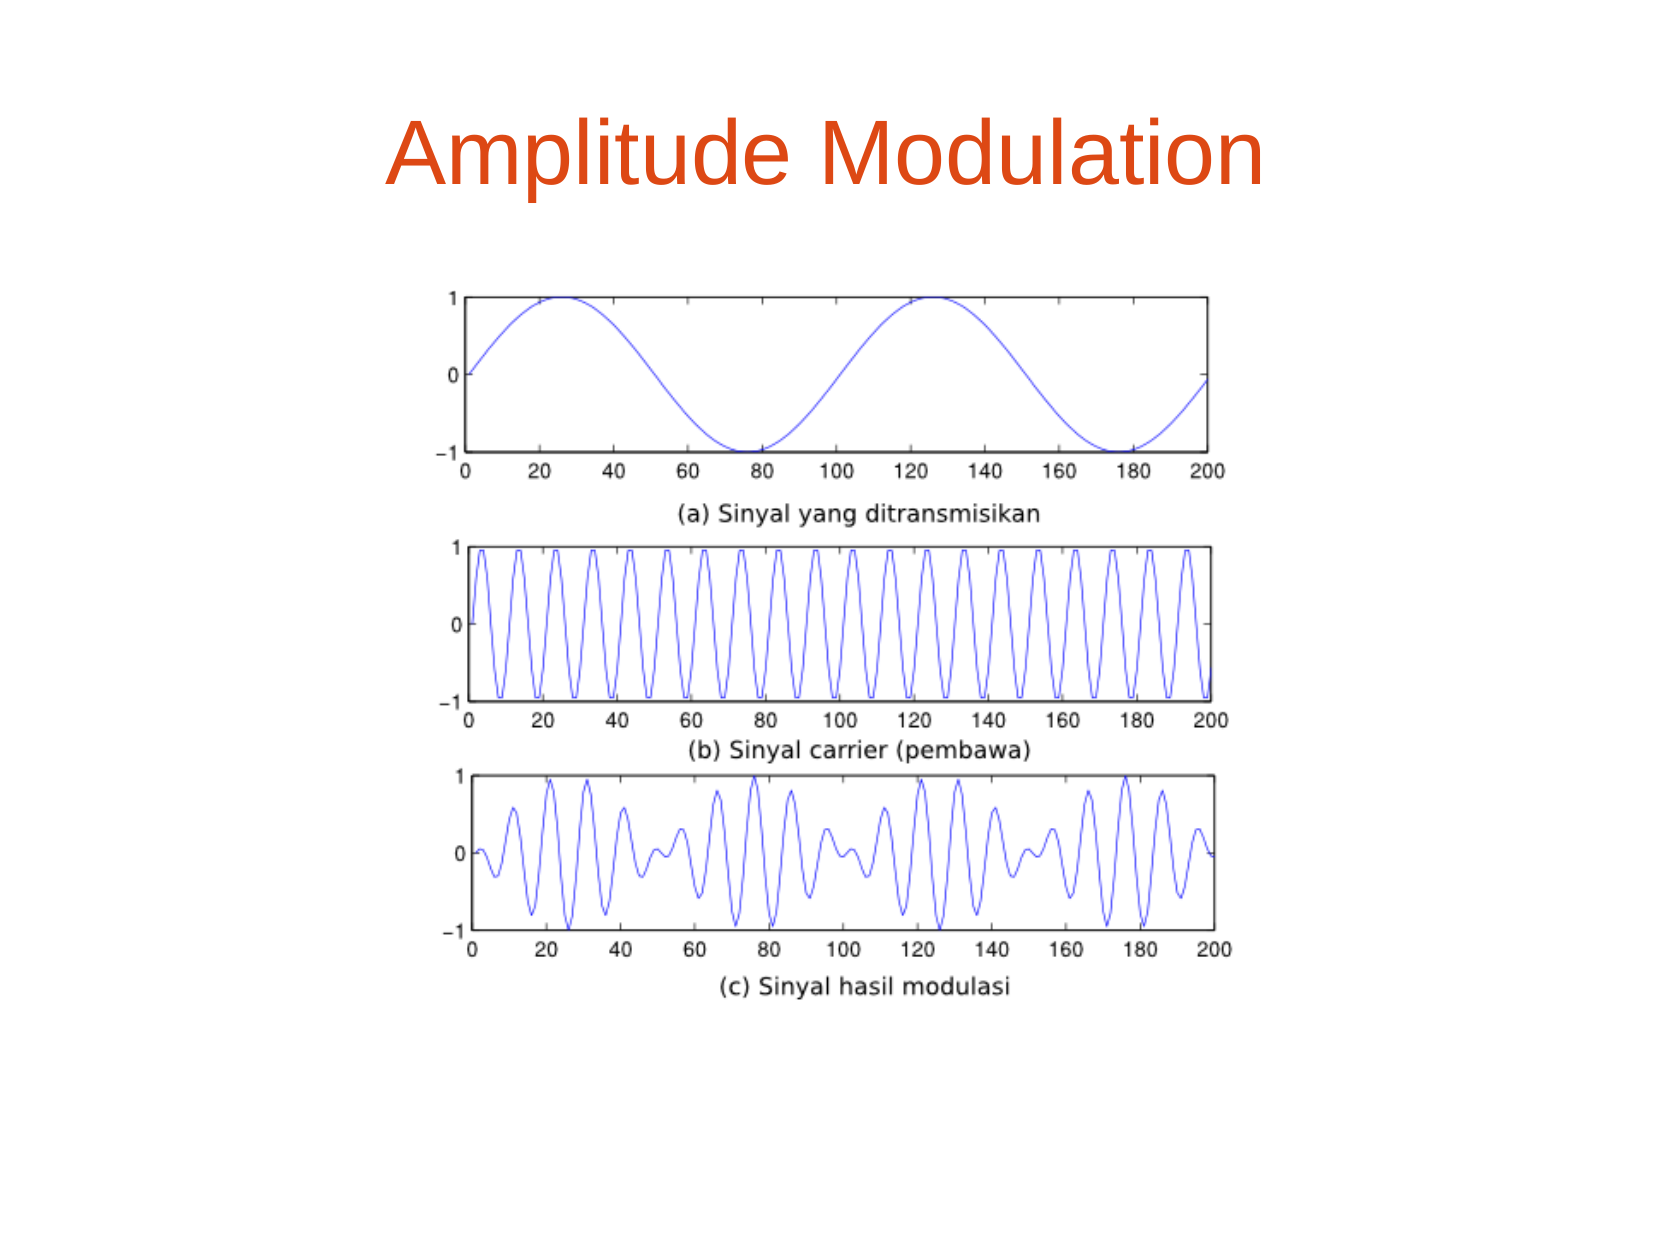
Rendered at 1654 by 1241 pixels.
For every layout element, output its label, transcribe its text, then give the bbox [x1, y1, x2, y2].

title Amplitude Modulation [82, 49, 1571, 257]
picture [348, 290, 1306, 1010]
